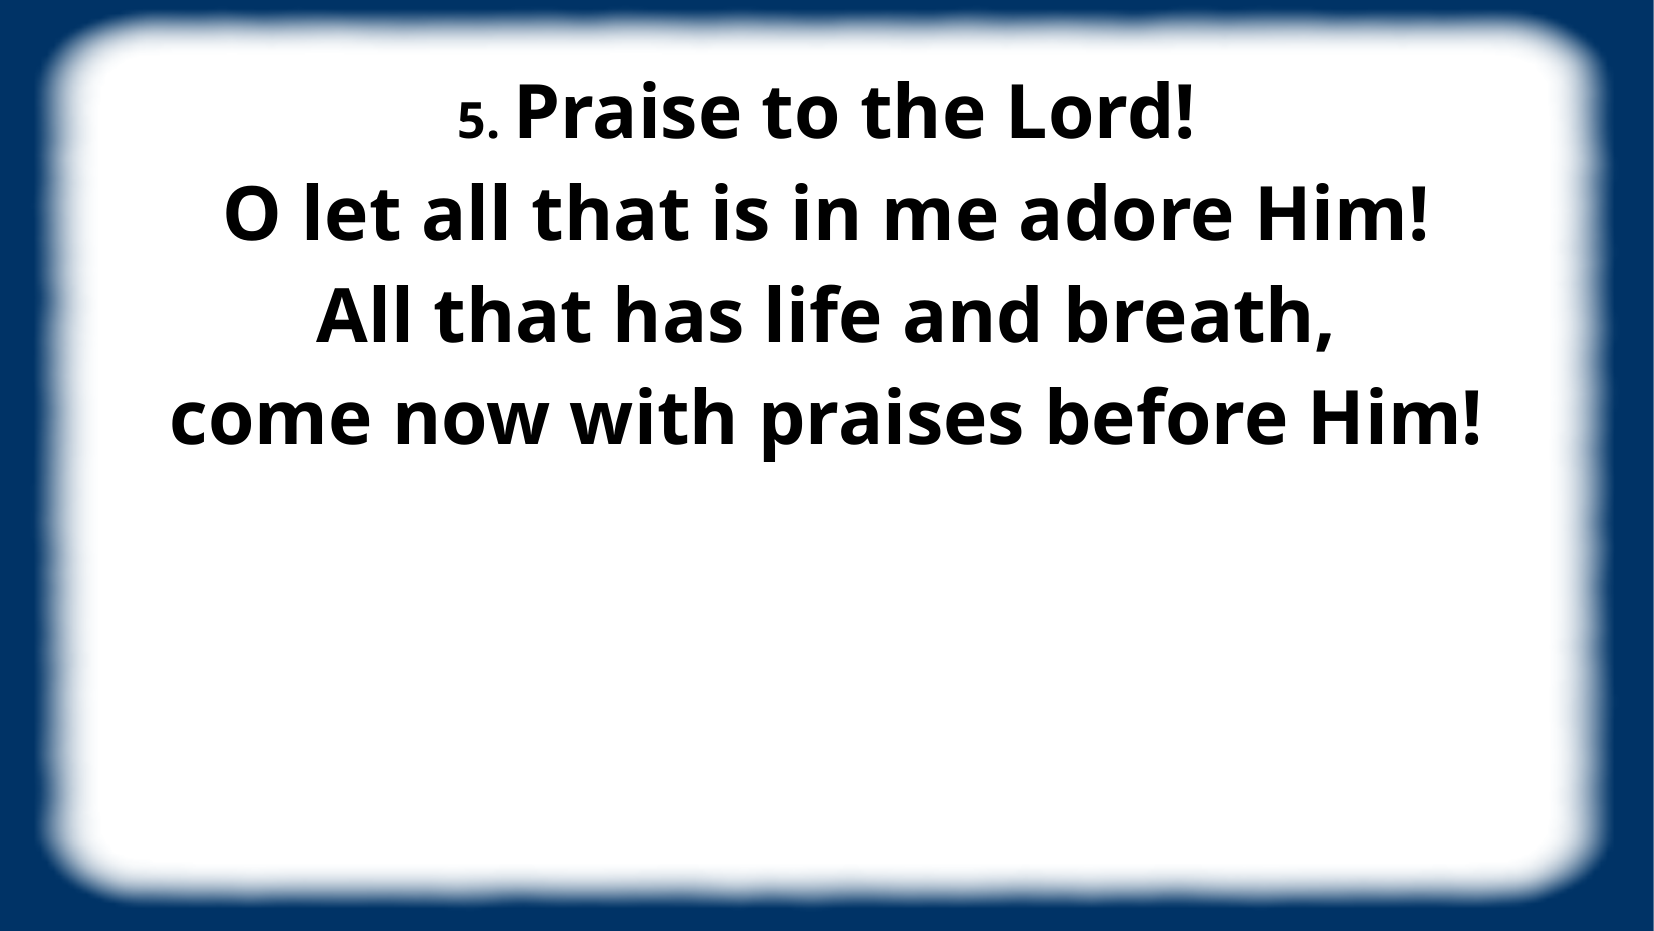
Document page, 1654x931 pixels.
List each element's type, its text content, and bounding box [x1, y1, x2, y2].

picture [0, 0, 1654, 931]
text_box 5. Praise to the Lord! O let all that is in me adore Him! All that has life and breath, come now with praises before Him! [94, 50, 1561, 481]
